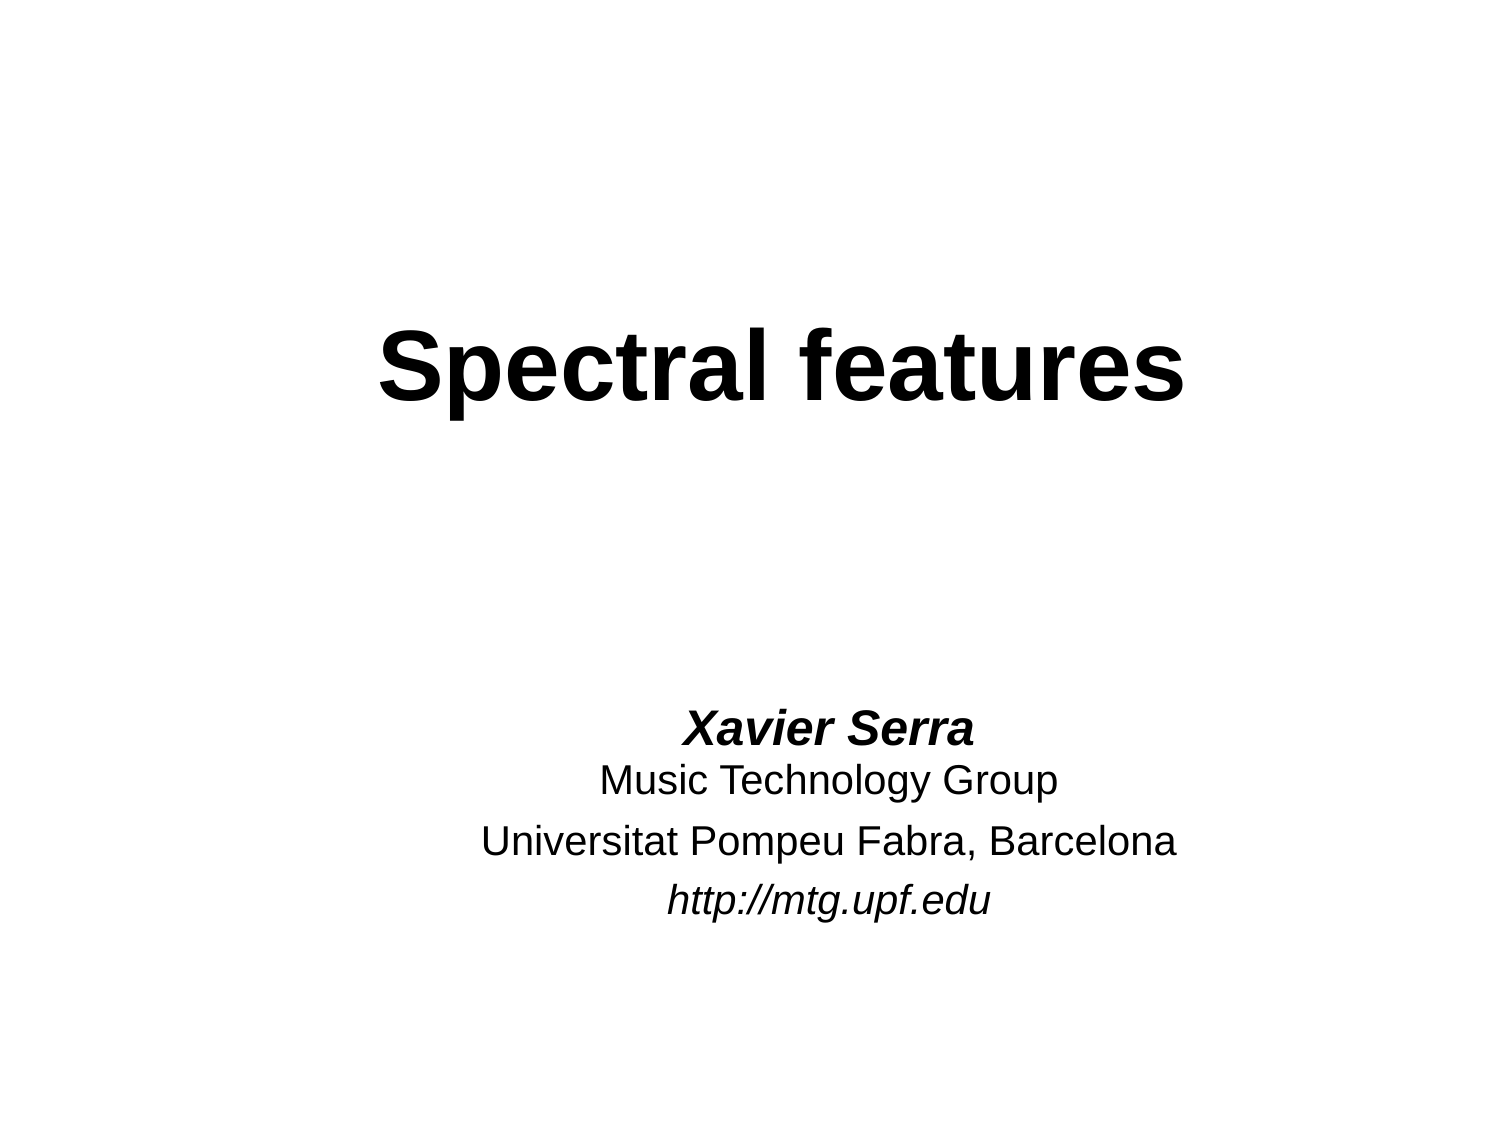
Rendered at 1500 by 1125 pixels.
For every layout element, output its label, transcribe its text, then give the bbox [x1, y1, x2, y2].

text_box Xavier Serra Music Technology Group Universitat Pompeu Fabra, Barcelona http://mtg.upf.edu [372, 692, 1286, 1023]
title Spectral features [98, 90, 1429, 631]
